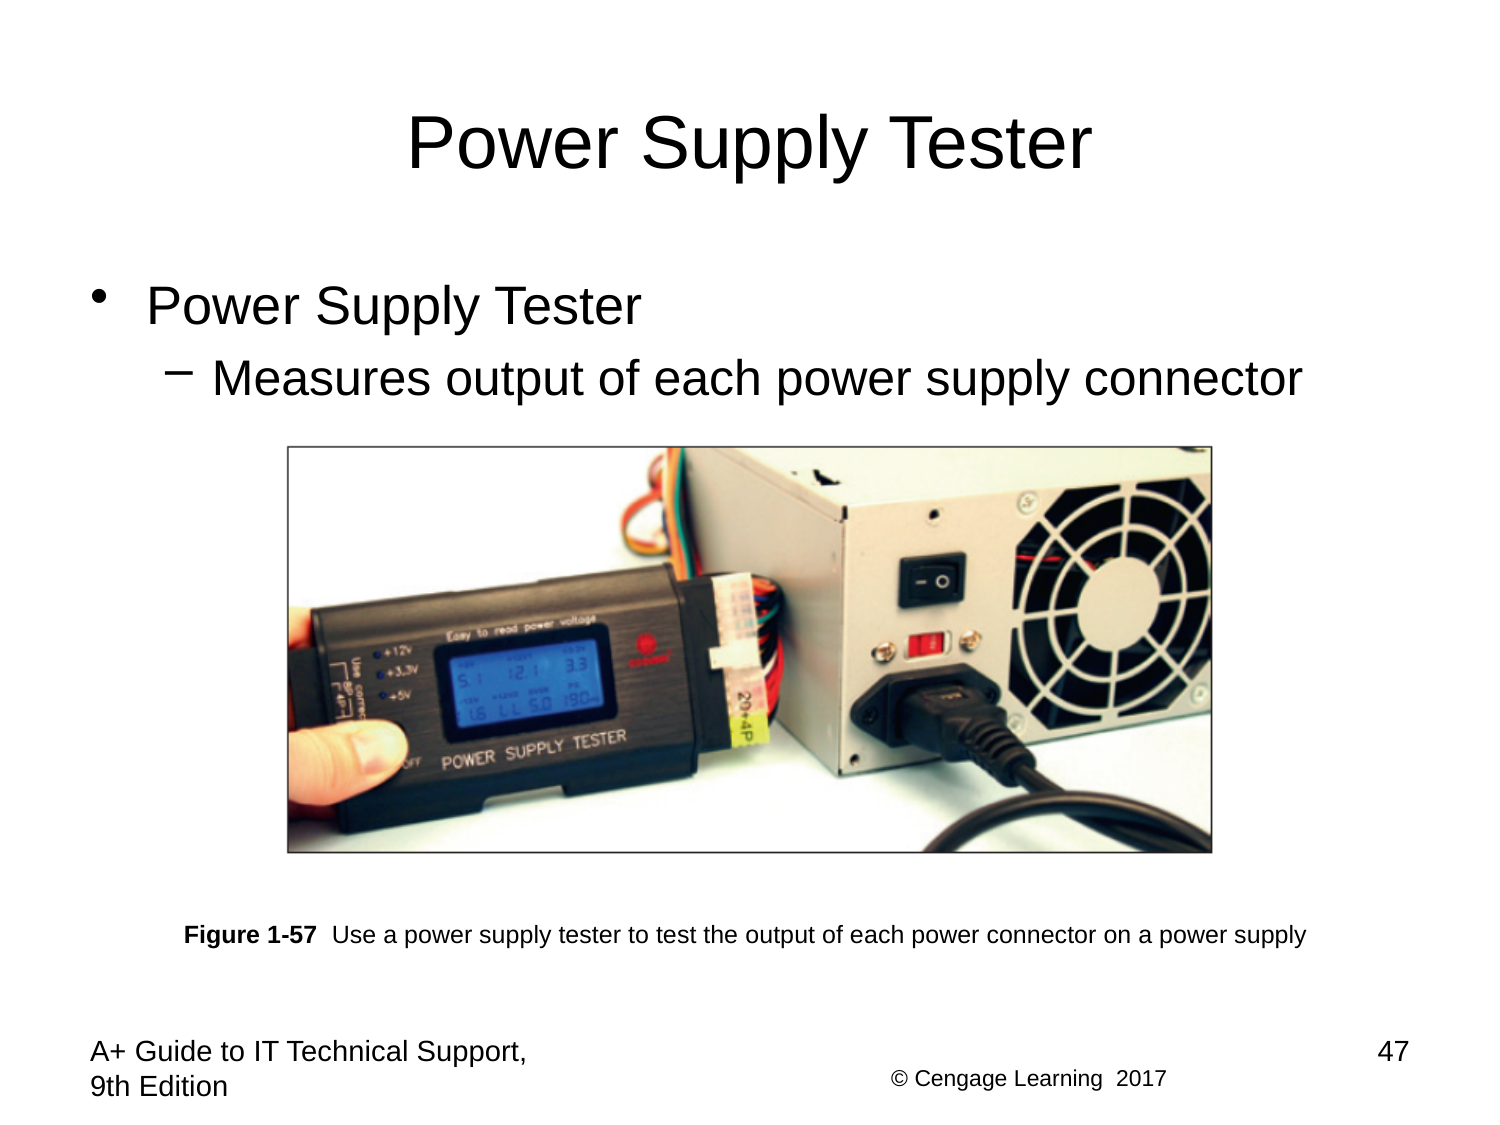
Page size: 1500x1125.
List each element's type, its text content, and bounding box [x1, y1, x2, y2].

text_box Figure 1-57 Use a power supply tester to test the output of each power connector on a power supply [169, 910, 1331, 956]
list Power Supply Tester Measures output of each power supply connector [75, 262, 1425, 1005]
picture [278, 437, 1222, 863]
title Power Supply Tester [75, 45, 1425, 233]
slide_number <number> [1312, 1024, 1425, 1103]
footer A+ Guide to IT Technical Support, 9th Edition [75, 1024, 588, 1103]
